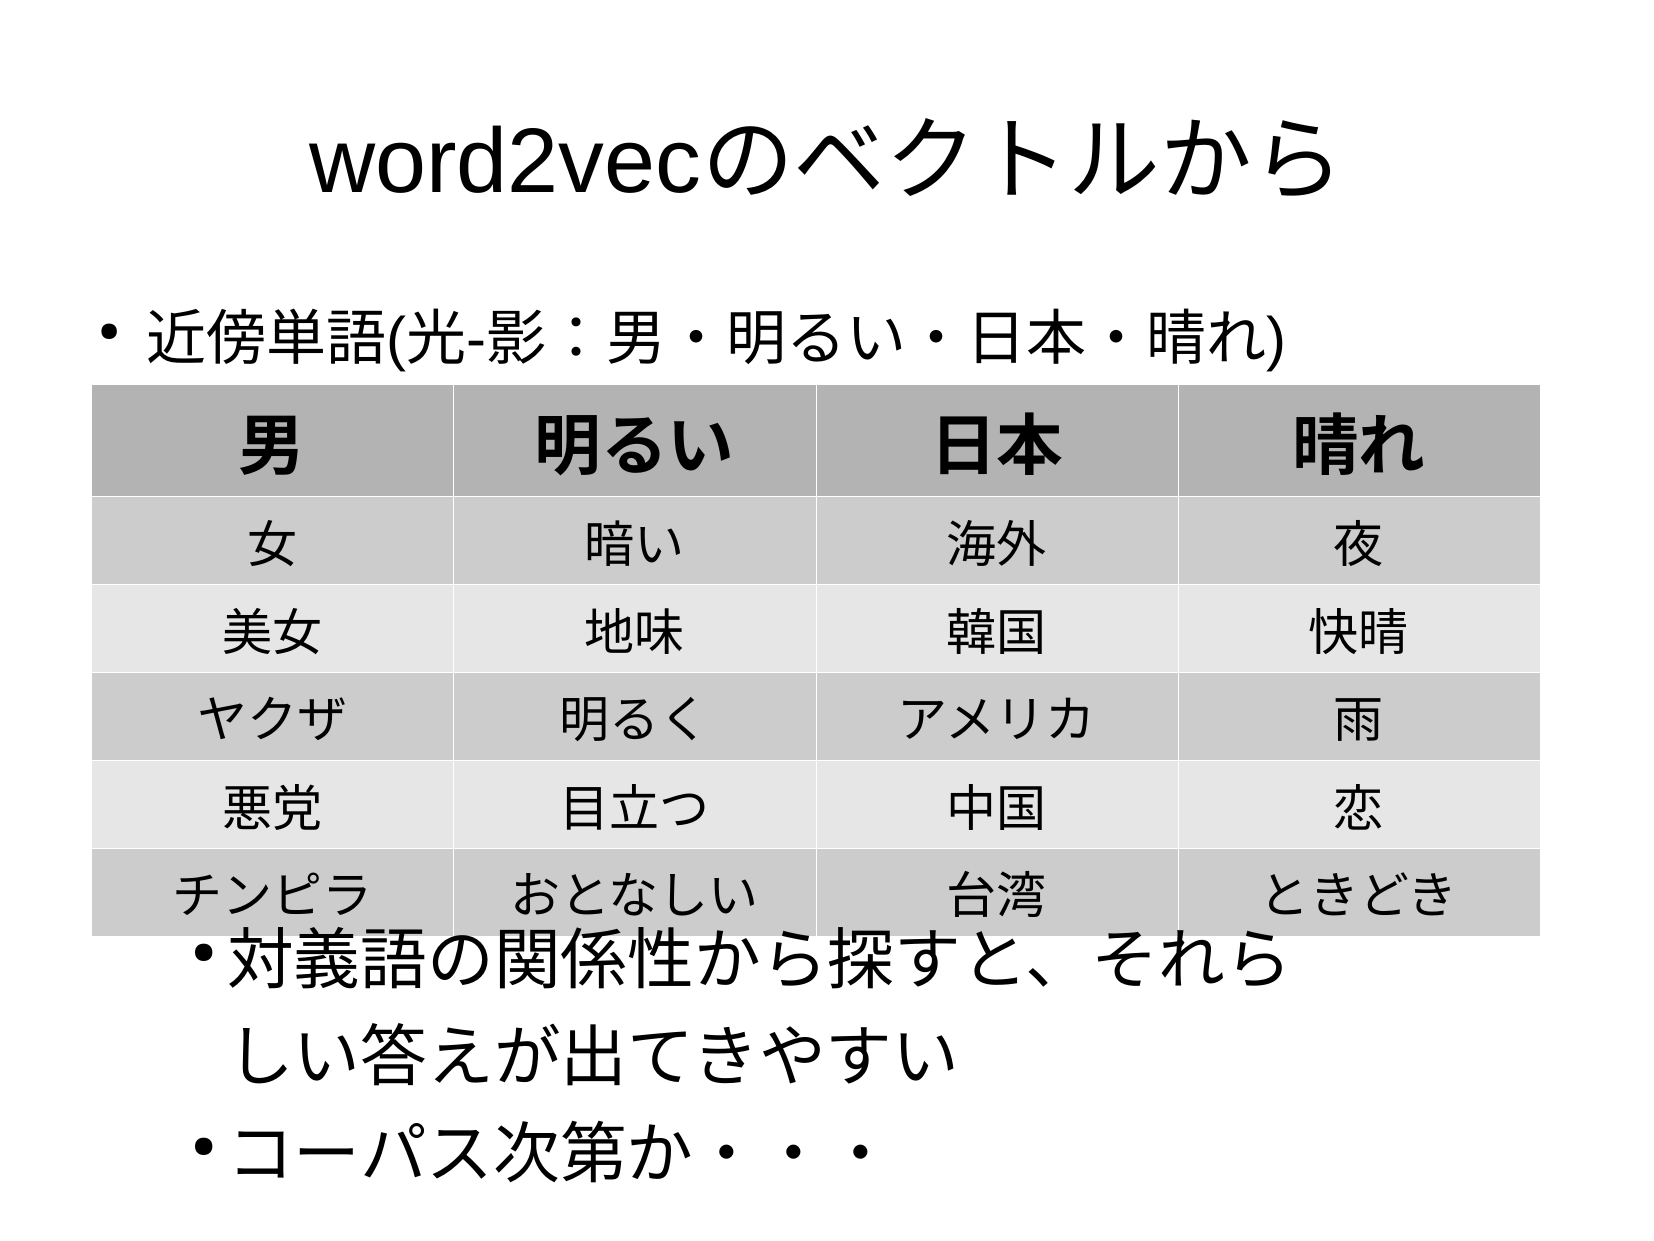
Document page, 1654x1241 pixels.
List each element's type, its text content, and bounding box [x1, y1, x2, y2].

table_cell 悪党 [92, 761, 453, 848]
table_cell 明るく [454, 673, 816, 760]
table_cell 目立つ [454, 761, 816, 848]
table_cell 美女 [92, 585, 453, 672]
table_cell 海外 [817, 497, 1178, 584]
title word2vecのベクトルから [82, 49, 1571, 257]
table_cell 中国 [817, 761, 1178, 848]
list 近傍単語(光-影：男・明るい・日本・晴れ) [82, 290, 1571, 378]
table_header 日本 [817, 385, 1178, 496]
table_cell 韓国 [817, 585, 1178, 672]
table_cell アメリカ [817, 673, 1178, 760]
table_cell ときどき [1179, 849, 1540, 936]
table_header 明るい [454, 385, 816, 496]
table_cell 夜 [1179, 497, 1540, 584]
text_box 対義語の関係性から探すと、それらしい答えが出てきやすい コーパス次第か・・・ [177, 898, 1335, 1168]
table_cell 恋 [1179, 761, 1540, 848]
table_cell 台湾 [817, 849, 1178, 898]
table_cell 女 [92, 497, 453, 584]
table_header 男 [92, 385, 453, 496]
table_cell 快晴 [1179, 585, 1540, 672]
table_cell チンピラ [92, 849, 453, 936]
table_cell 暗い [454, 497, 816, 584]
table_cell おとなしい [454, 849, 816, 898]
table_cell 地味 [454, 585, 816, 672]
table_cell ヤクザ [92, 673, 453, 760]
table_cell 雨 [1179, 673, 1540, 760]
table_header 晴れ [1179, 385, 1540, 496]
